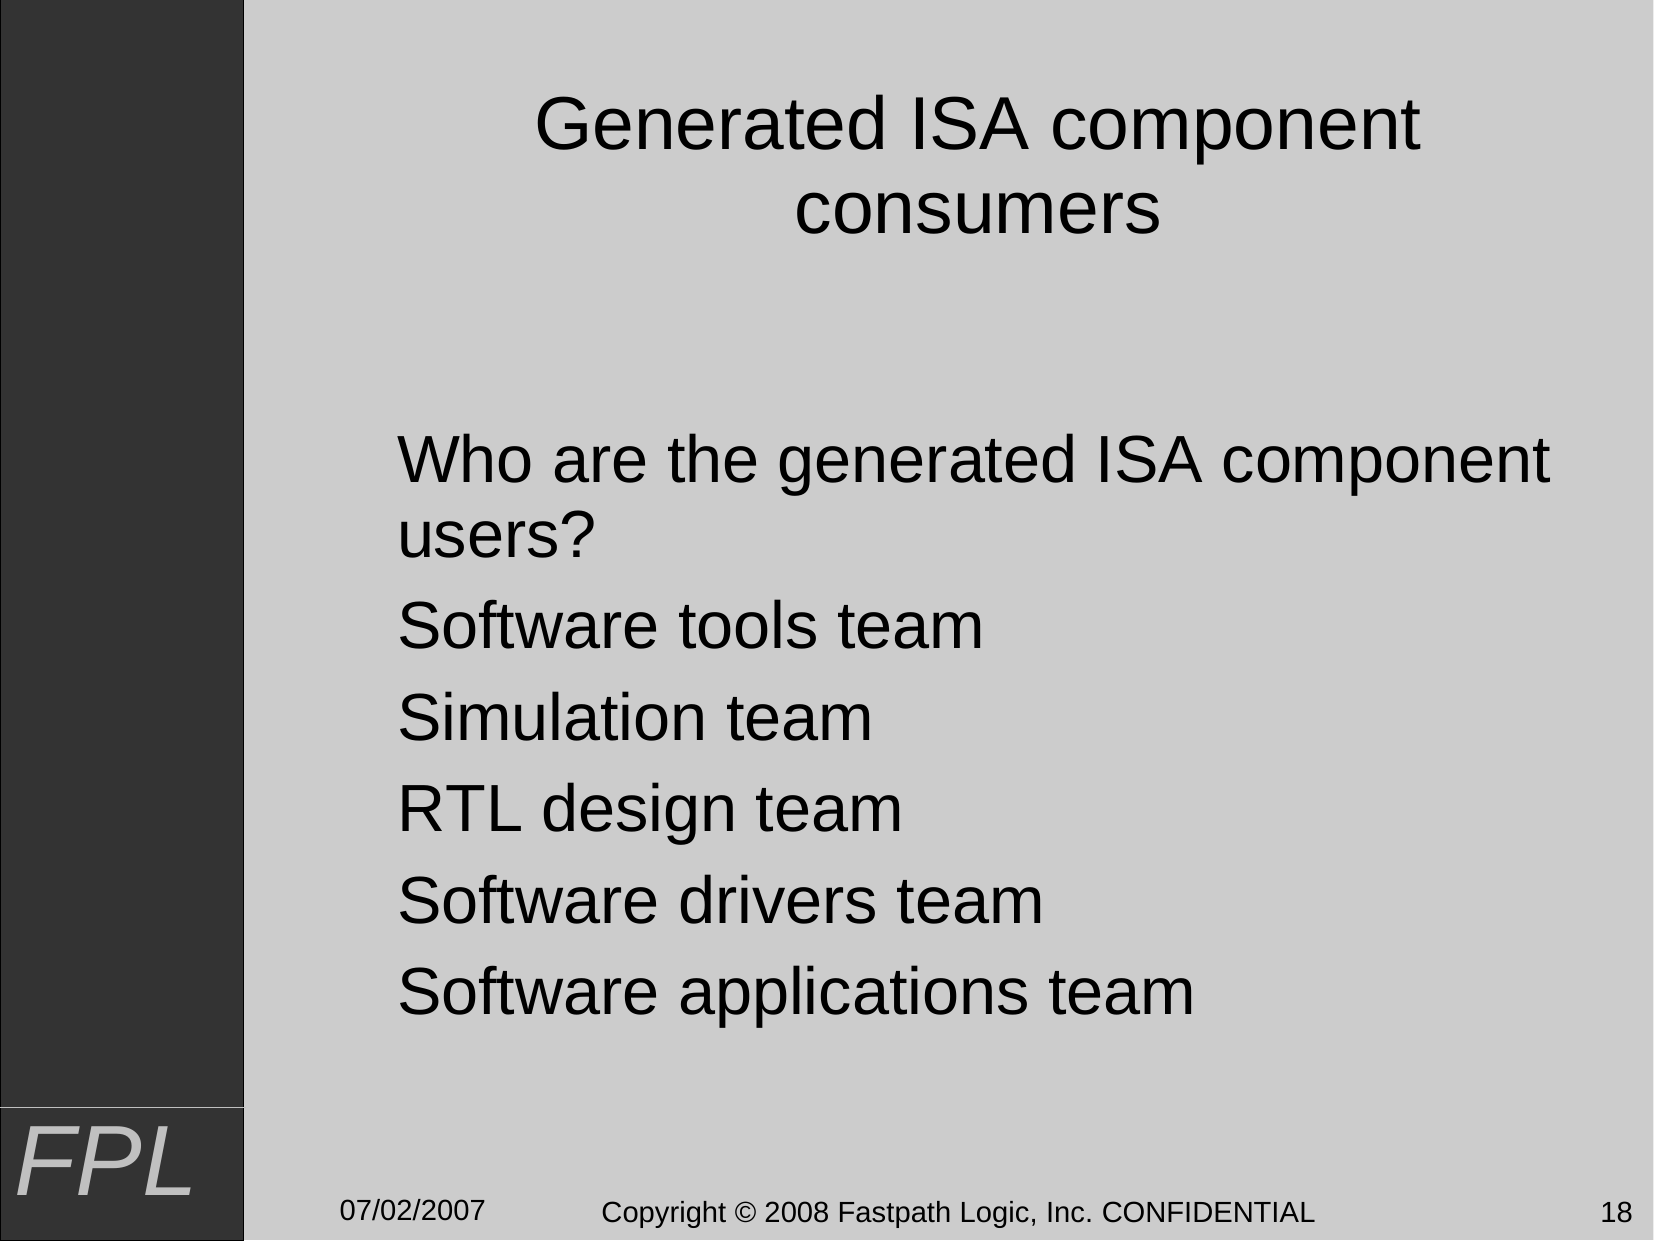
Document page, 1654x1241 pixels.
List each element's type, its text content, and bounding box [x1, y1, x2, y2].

title Generated ISA component consumers [427, 57, 1530, 272]
subtitle Who are the generated ISA component users? Software tools team Simulation team RTL design team Software drivers team Software applications team [322, 272, 1635, 1179]
